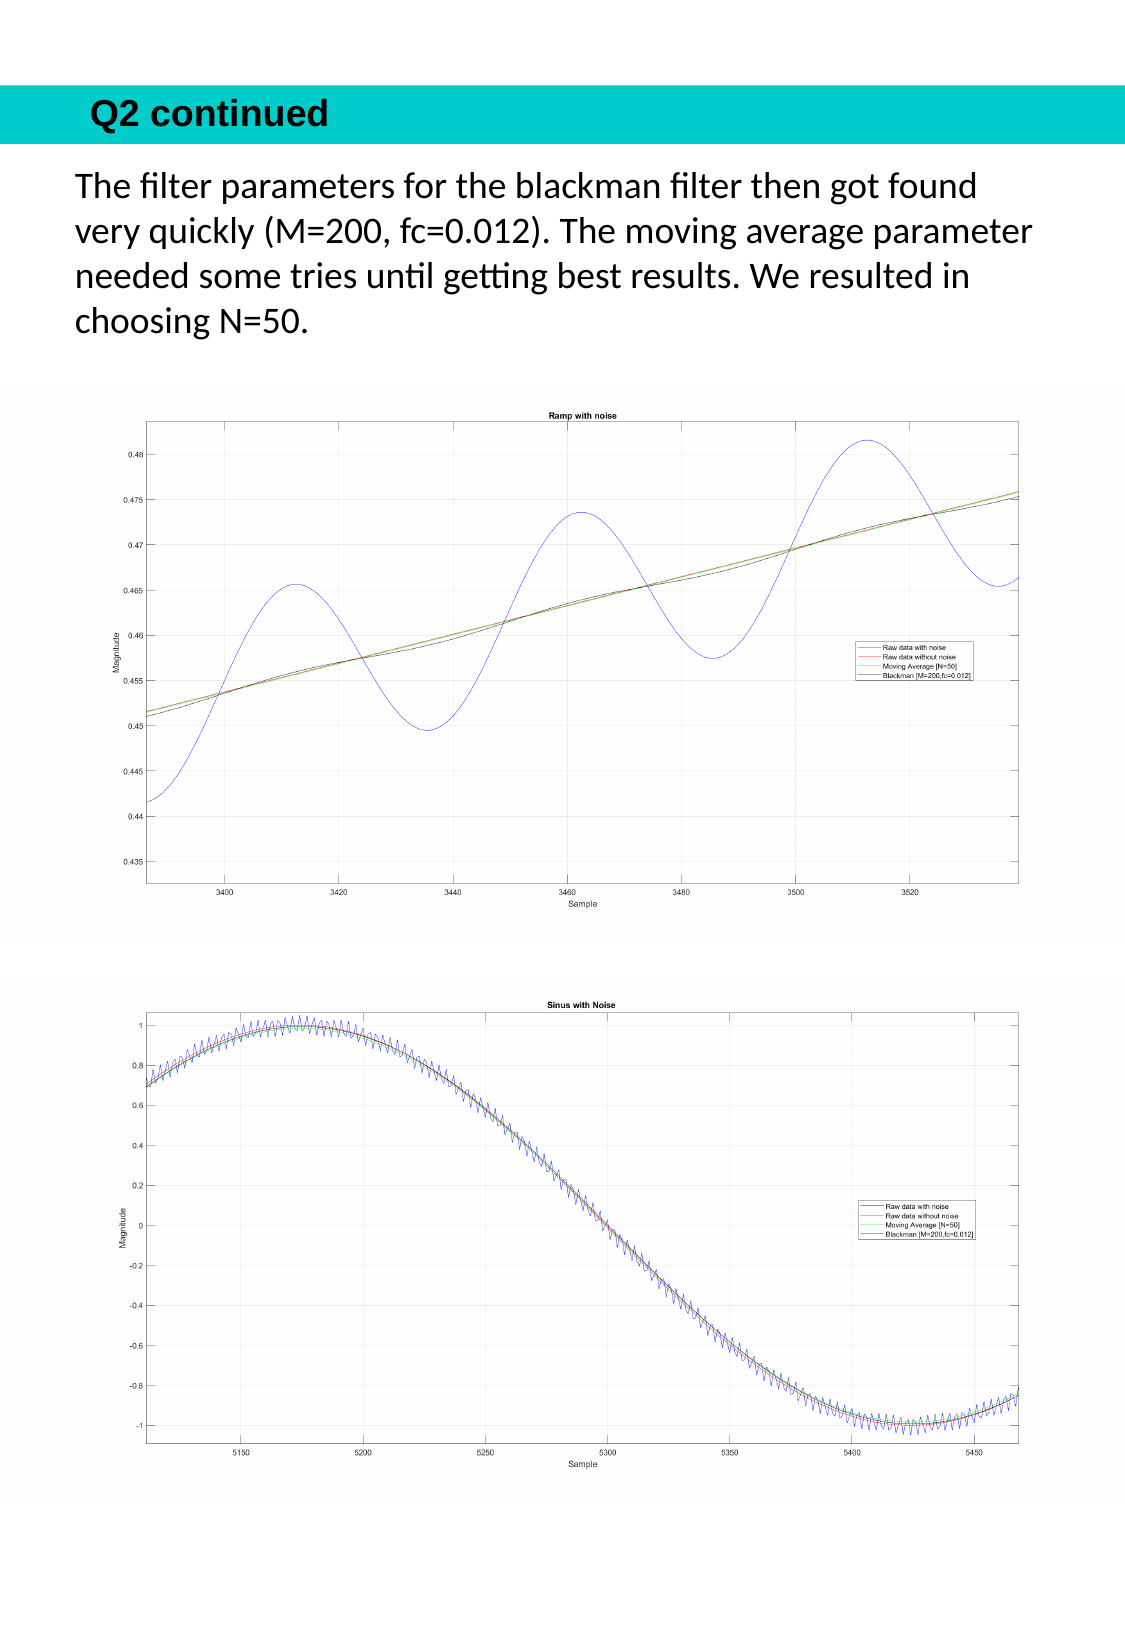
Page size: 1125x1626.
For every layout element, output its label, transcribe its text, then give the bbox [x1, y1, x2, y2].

text_box The filter parameters for the blackman filter then got found very quickly (M=200, fc=0.012). The moving average parameter needed some tries until getting best results. We resulted in choosing N=50. [59, 154, 1066, 351]
text_box Q2 continued [0, 85, 1125, 144]
picture [0, 379, 1125, 946]
picture [0, 973, 1125, 1502]
